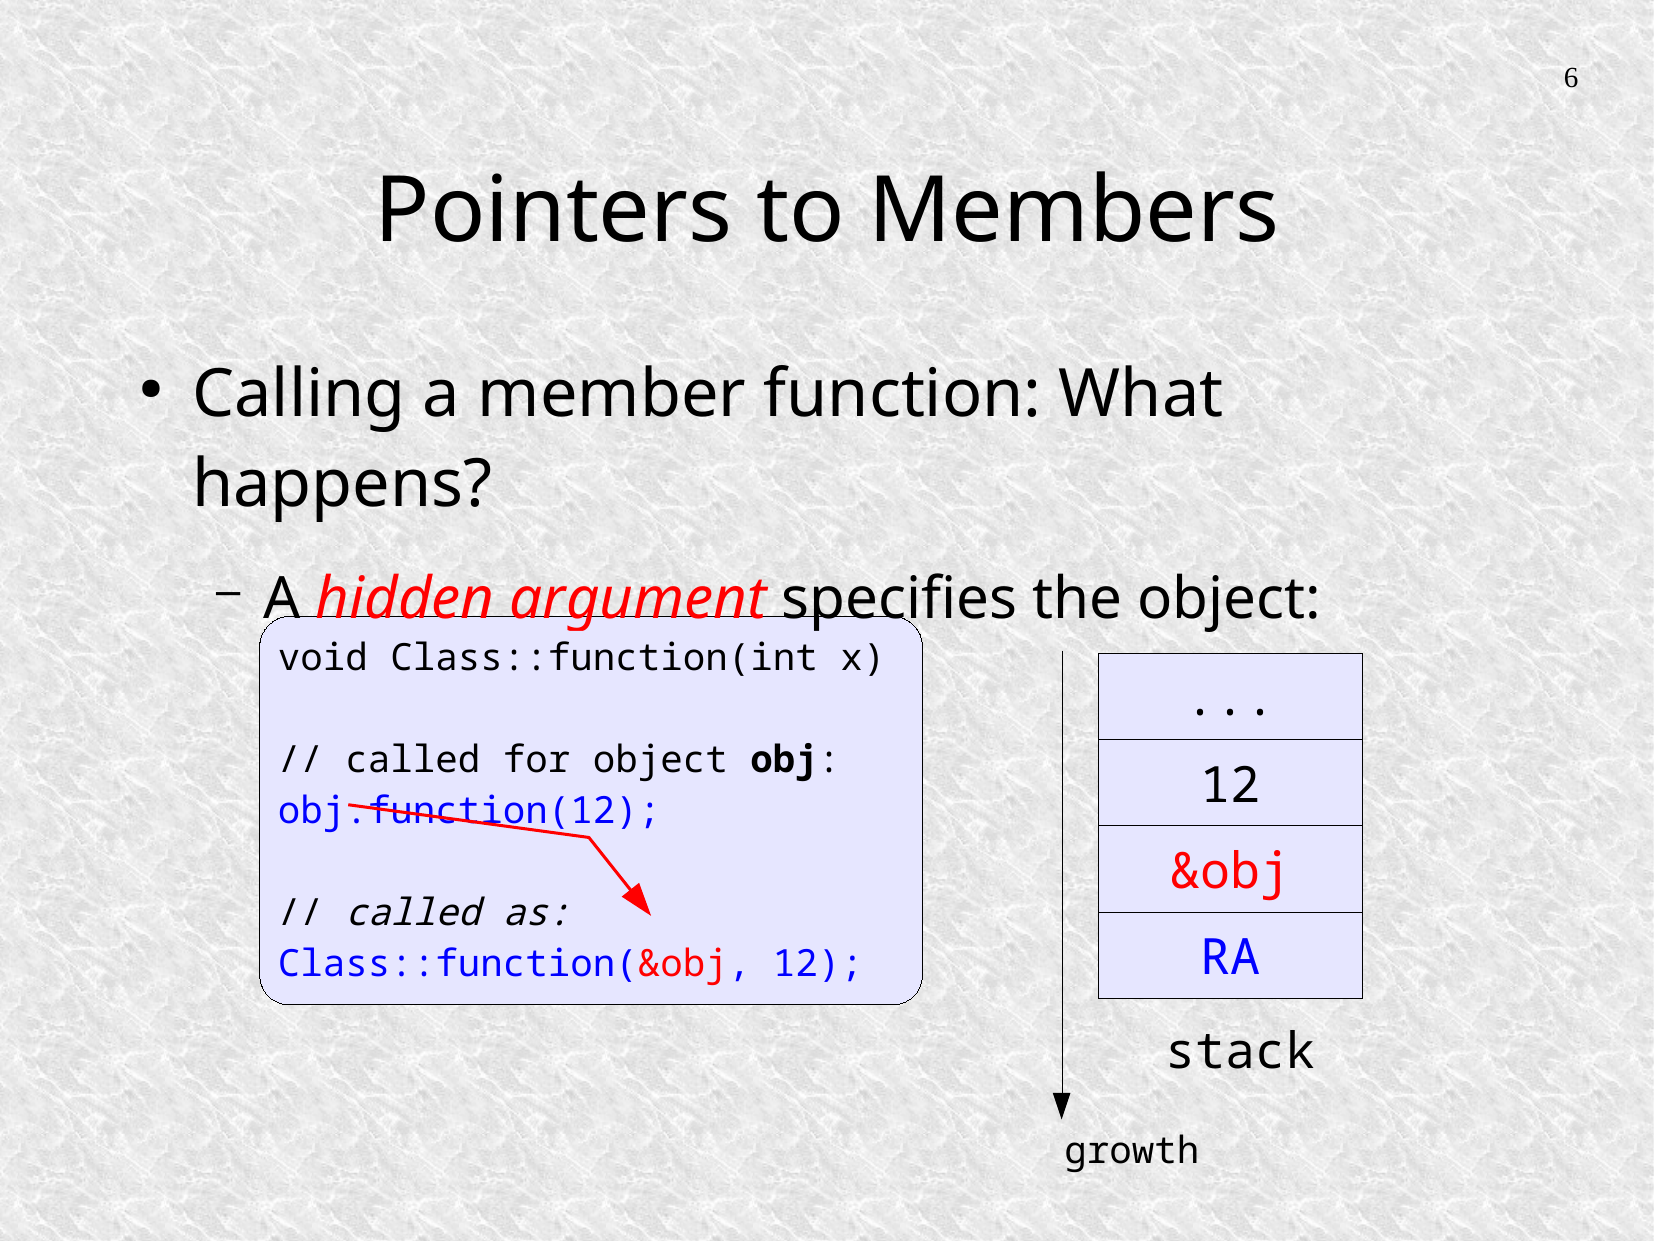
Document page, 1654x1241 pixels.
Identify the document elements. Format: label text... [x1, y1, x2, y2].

text_box 12 [1098, 739, 1363, 826]
list Calling a member function: What happens? A hidden argument specifies the object: [121, 344, 1534, 1127]
title Pointers to Members [121, 102, 1534, 311]
text_box RA [1098, 912, 1363, 999]
text_box ... [1098, 653, 1363, 739]
text_box void Class::function(int x) // called for object obj: obj.function(12); // called as: Class::function(&obj, 12); [277, 630, 886, 950]
picture [0, 0, 1654, 1241]
text_box &obj [1098, 826, 1363, 912]
text_box stack [1165, 1015, 1316, 1076]
text_box growth [1064, 1123, 1200, 1169]
